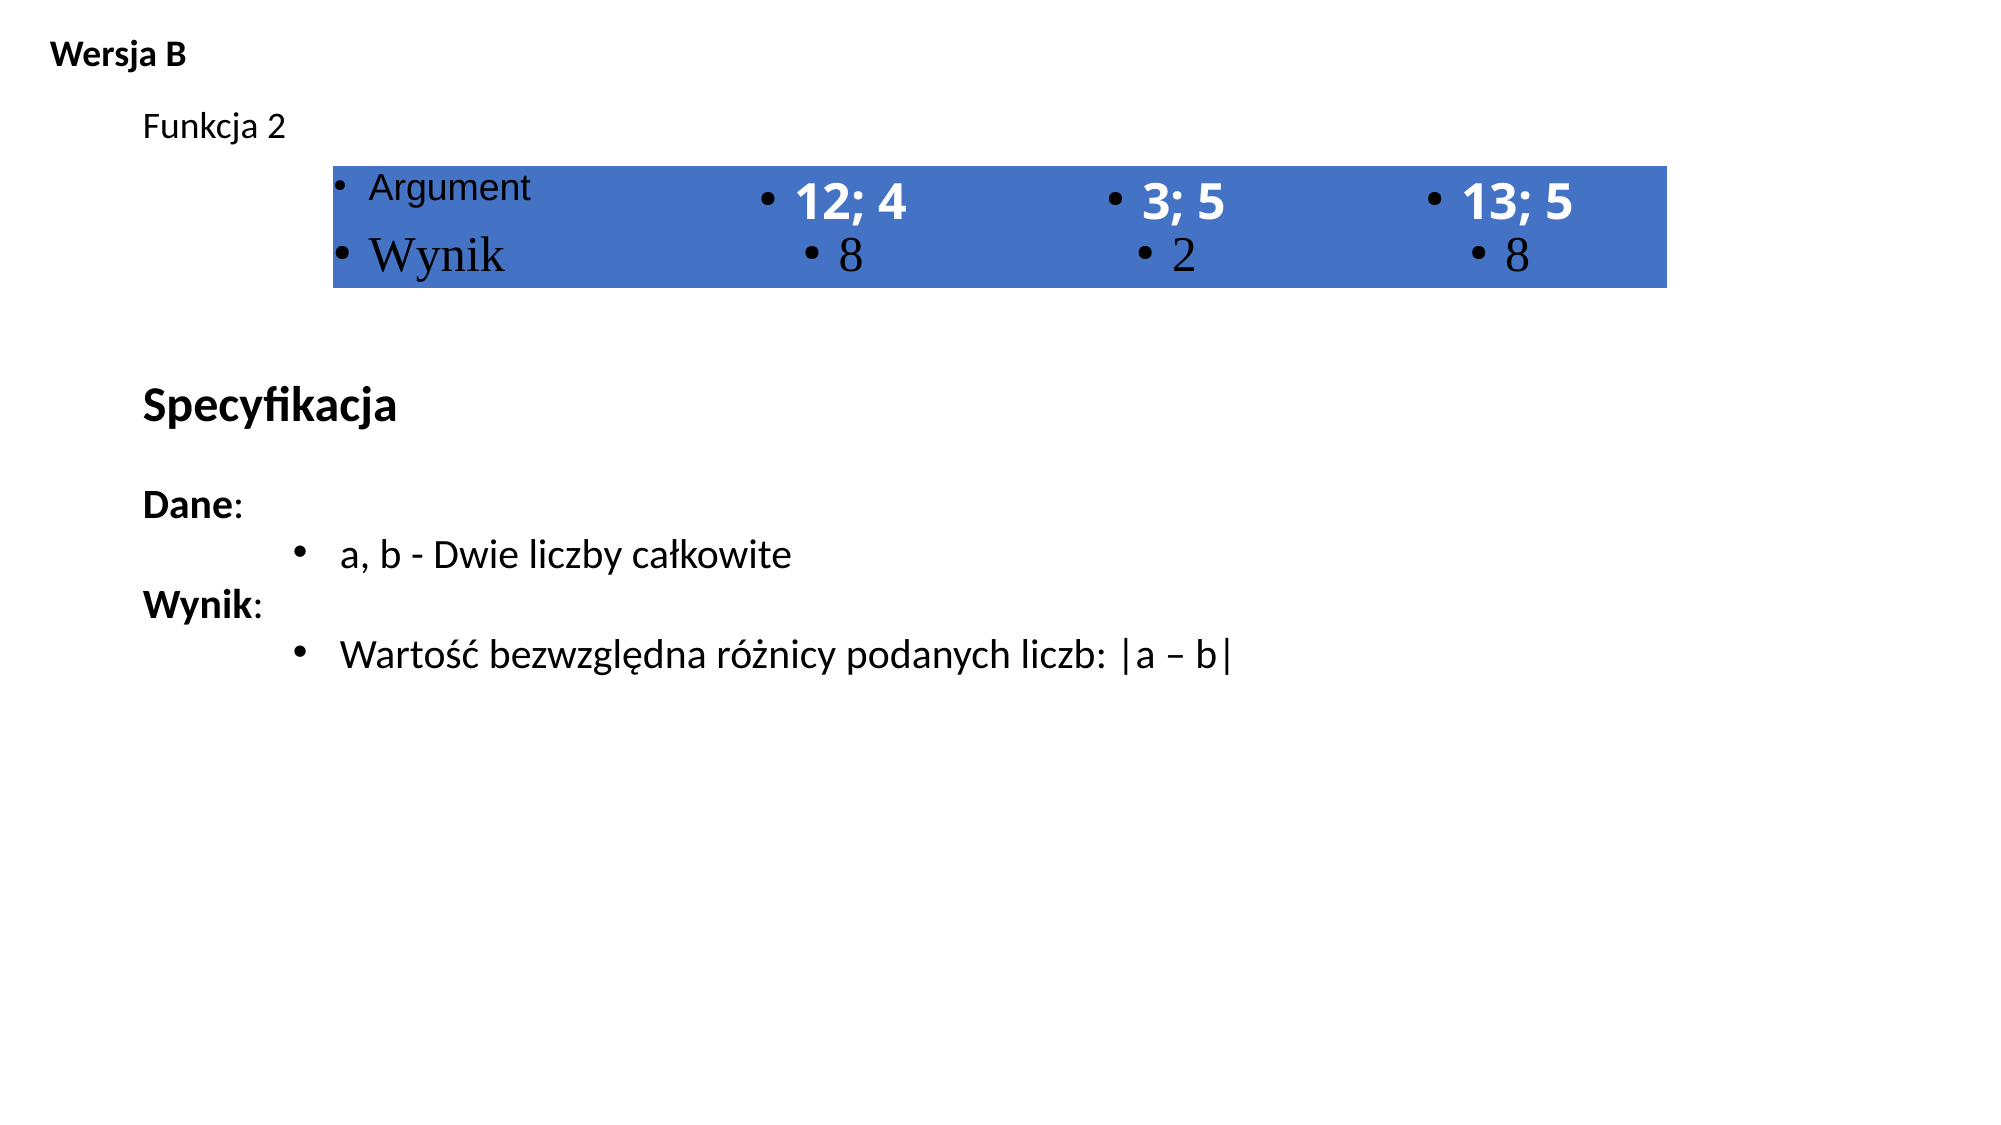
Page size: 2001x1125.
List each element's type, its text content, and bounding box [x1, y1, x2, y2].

table_cell 8 [667, 227, 1000, 288]
table_header 3; 5 [1000, 166, 1333, 227]
table_header Argument [333, 166, 667, 227]
text_box Wersja B [34, 21, 204, 83]
table_header 12; 4 [667, 166, 1000, 227]
table_header 13; 5 [1333, 166, 1667, 227]
text_box Funkcja 2 [127, 94, 394, 155]
text_box Specyfikacja Dane: a, b - Dwie liczby całkowite Wynik: Wartość bezwzględna różnicy podanych liczb: |a – b| [127, 364, 1667, 688]
table_cell Wynik [333, 227, 667, 288]
table_cell 8 [1333, 227, 1667, 288]
table_cell 2 [1000, 227, 1333, 288]
